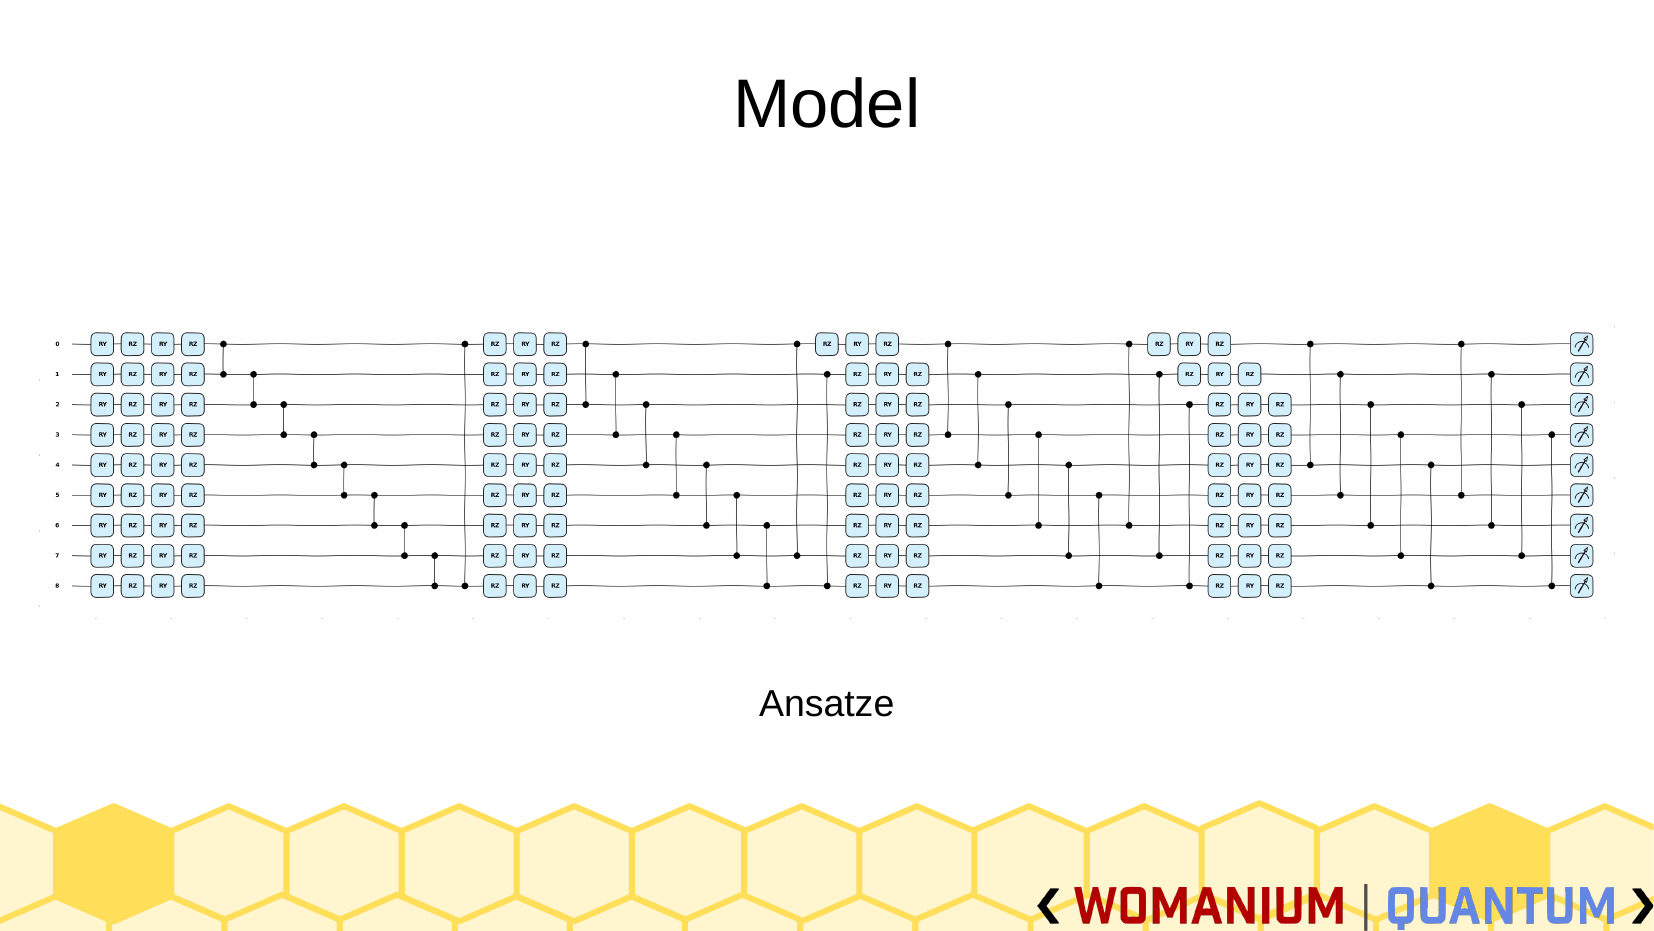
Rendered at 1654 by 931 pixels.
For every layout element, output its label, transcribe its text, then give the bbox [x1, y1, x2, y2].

text_box Ansatze [695, 675, 959, 751]
picture [1037, 884, 1654, 931]
picture [39, 311, 1615, 619]
title Model [88, 29, 1565, 178]
